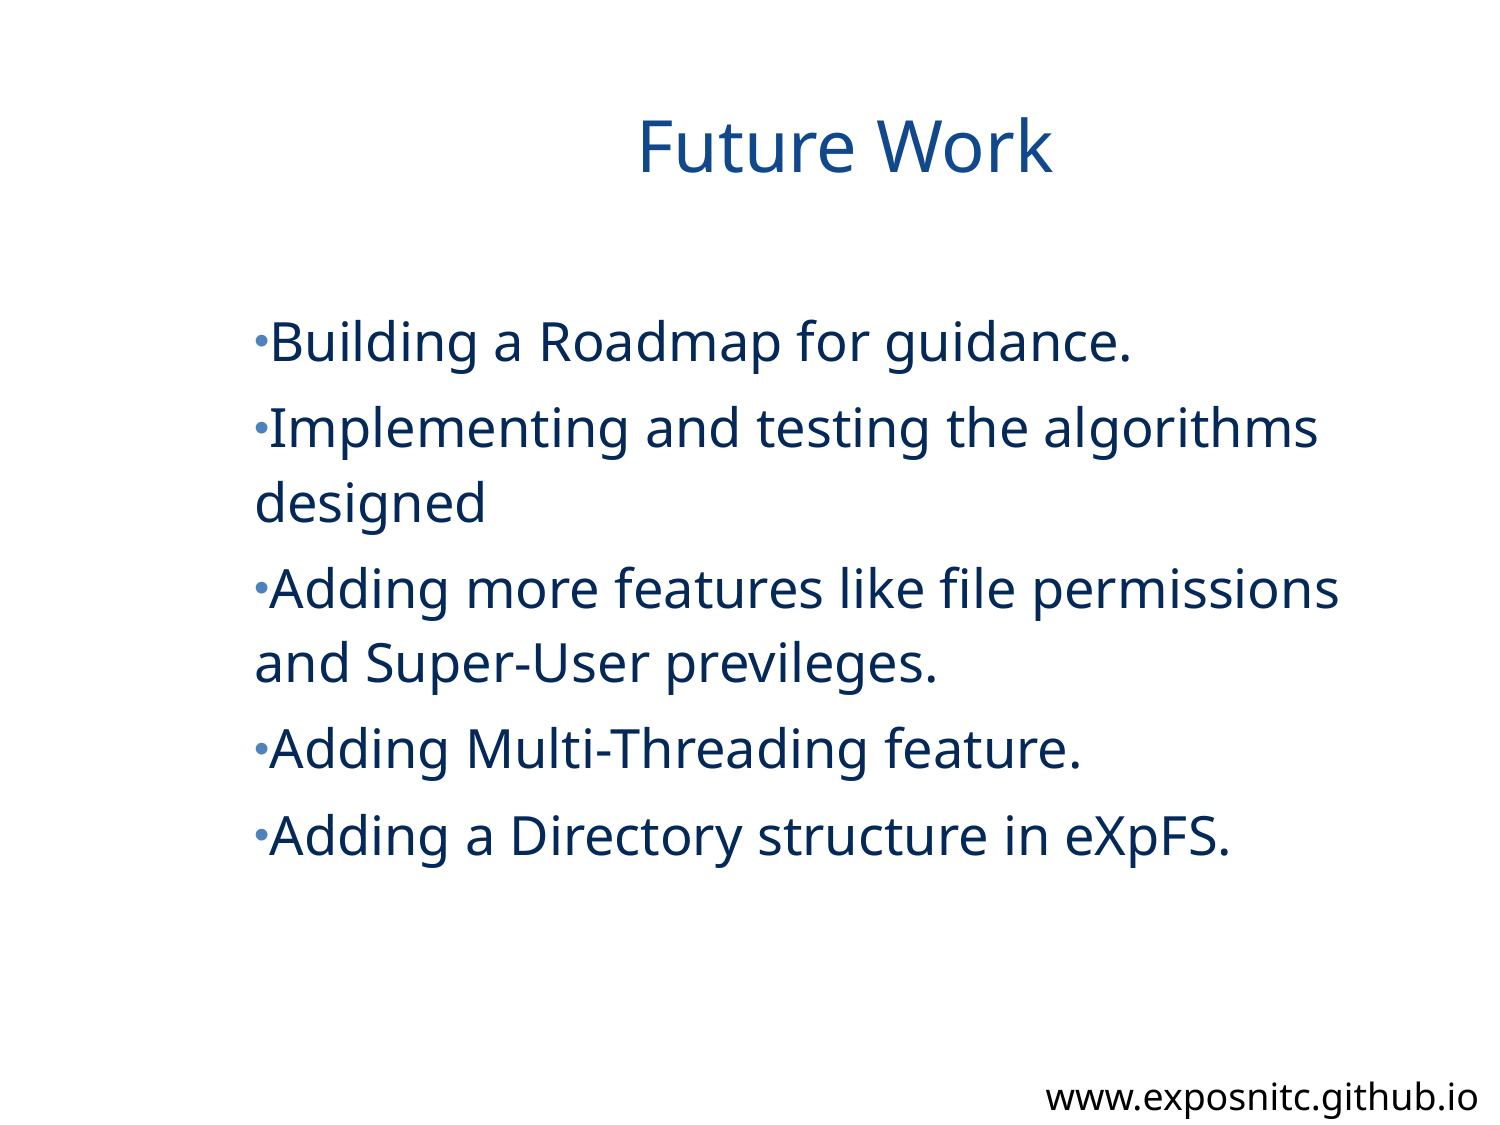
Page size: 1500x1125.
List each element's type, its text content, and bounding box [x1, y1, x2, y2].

text_box www.exposnitc.github.io [1025, 1065, 1500, 1125]
subtitle Building a Roadmap for guidance. Implementing and testing the algorithms designed Adding more features like file permissions and Super-User previleges. Adding Multi-Threading feature. Adding a Directory structure in eXpFS. [234, 303, 1450, 988]
title Future Work [237, 87, 1453, 201]
